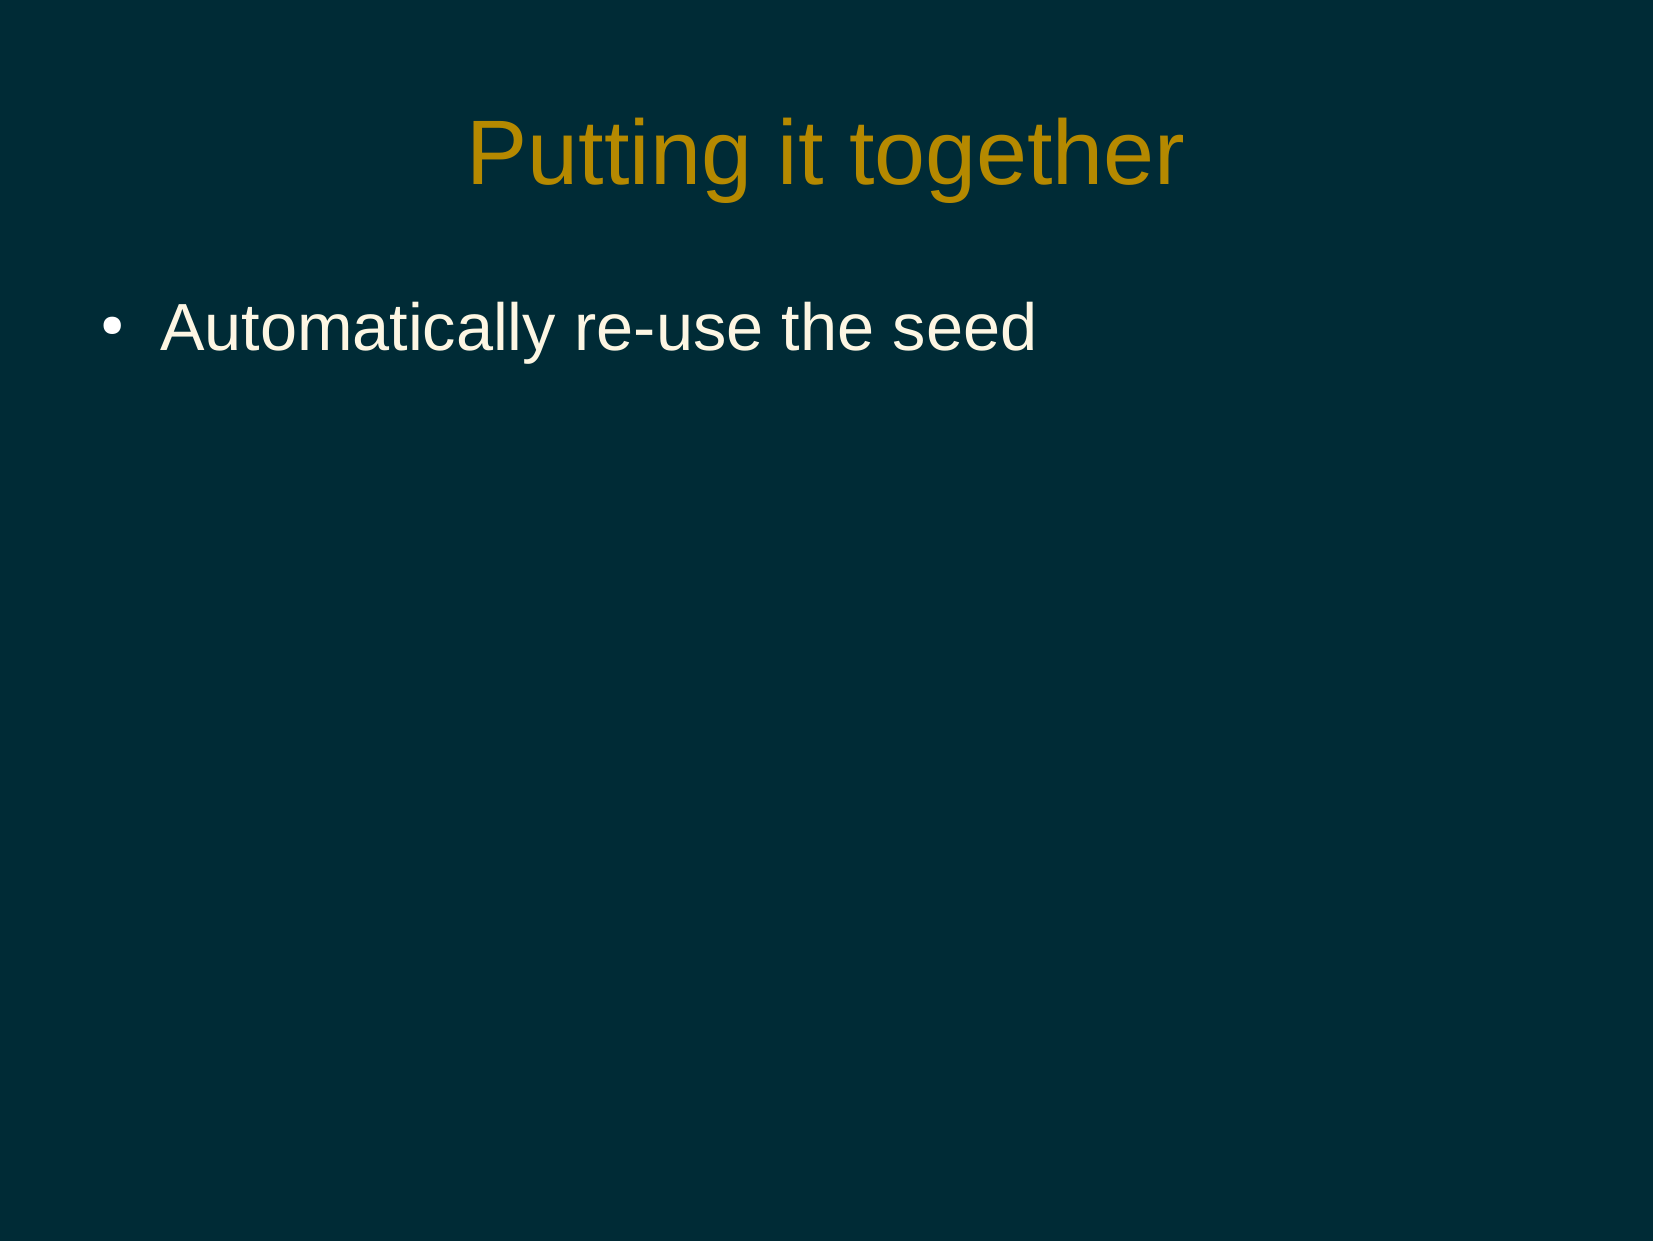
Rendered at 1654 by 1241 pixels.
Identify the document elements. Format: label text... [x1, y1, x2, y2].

title Putting it together [82, 49, 1571, 257]
list Automatically re-use the seed [82, 290, 1571, 1109]
